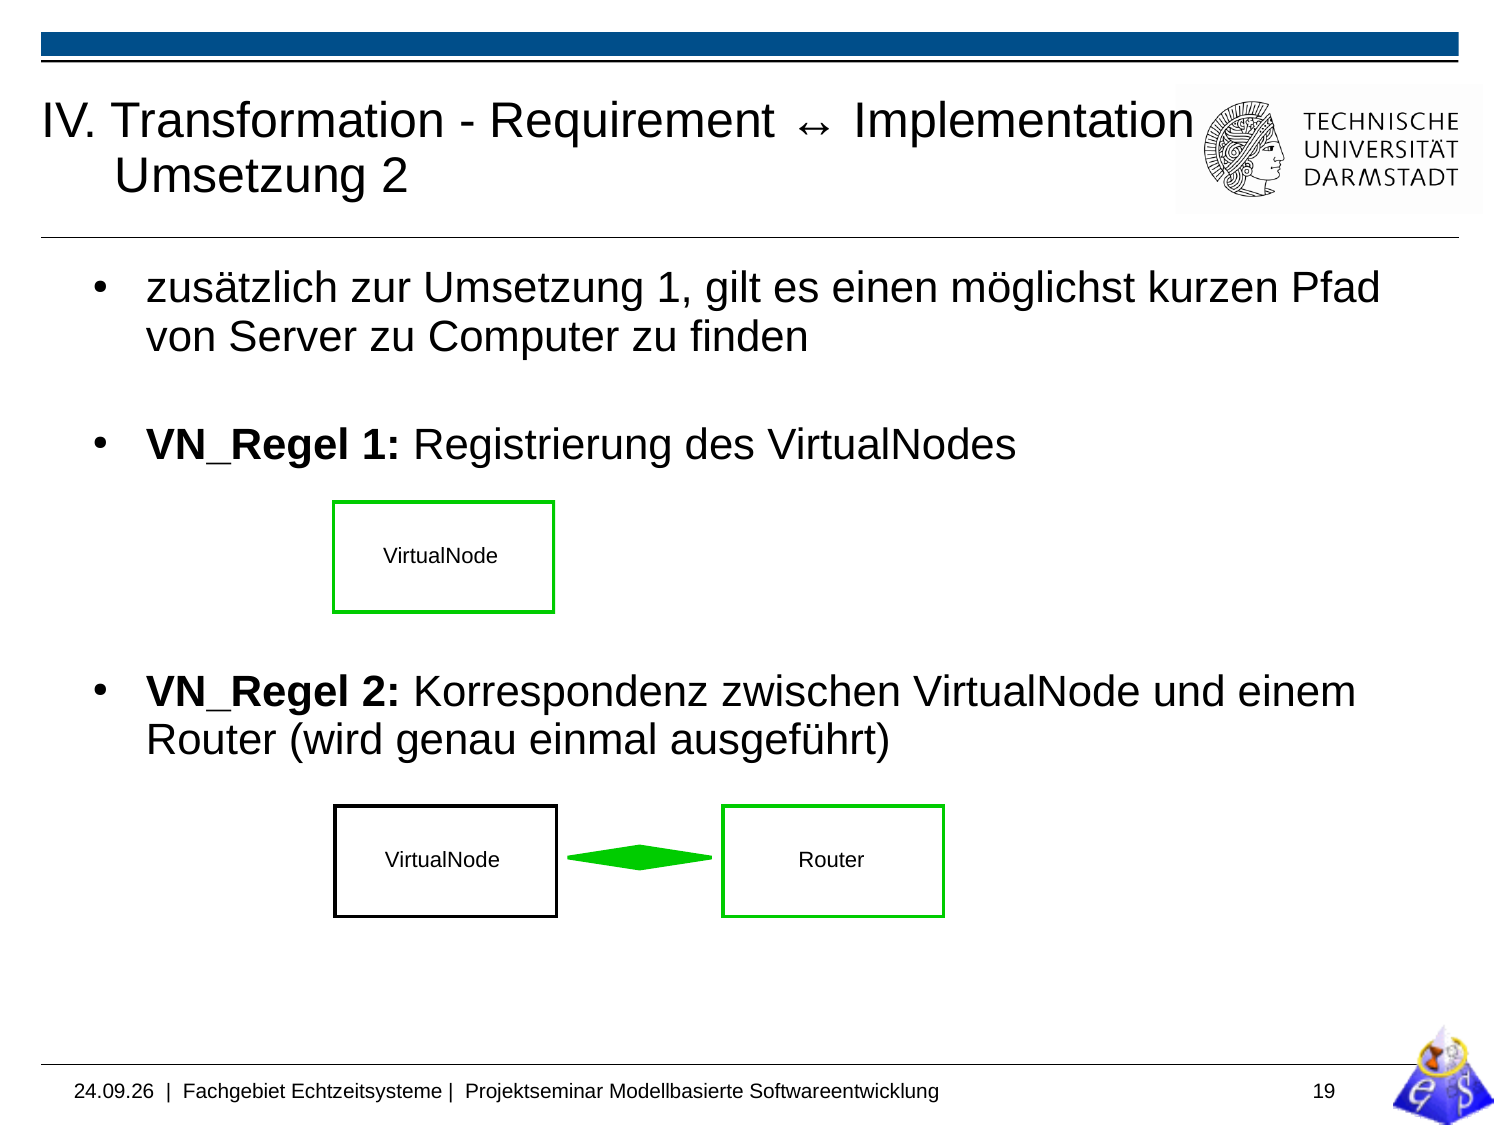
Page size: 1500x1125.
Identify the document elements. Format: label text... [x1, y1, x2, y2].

picture [330, 499, 556, 614]
picture [332, 803, 945, 918]
list zusätzlich zur Umsetzung 1, gilt es einen möglichst kurzen Pfad von Server zu Computer zu finden VN_Regel 1: Registrierung des VirtualNodes VN_Regel 2: Korrespondenz zwischen VirtualNode und einem Router (wird genau einmal ausgeführt) [75, 263, 1425, 916]
picture [1217, 84, 1483, 214]
picture [1393, 1023, 1494, 1125]
title IV. Transformation - Requirement ↔ Implementation Umsetzung 2 [41, 62, 1217, 233]
